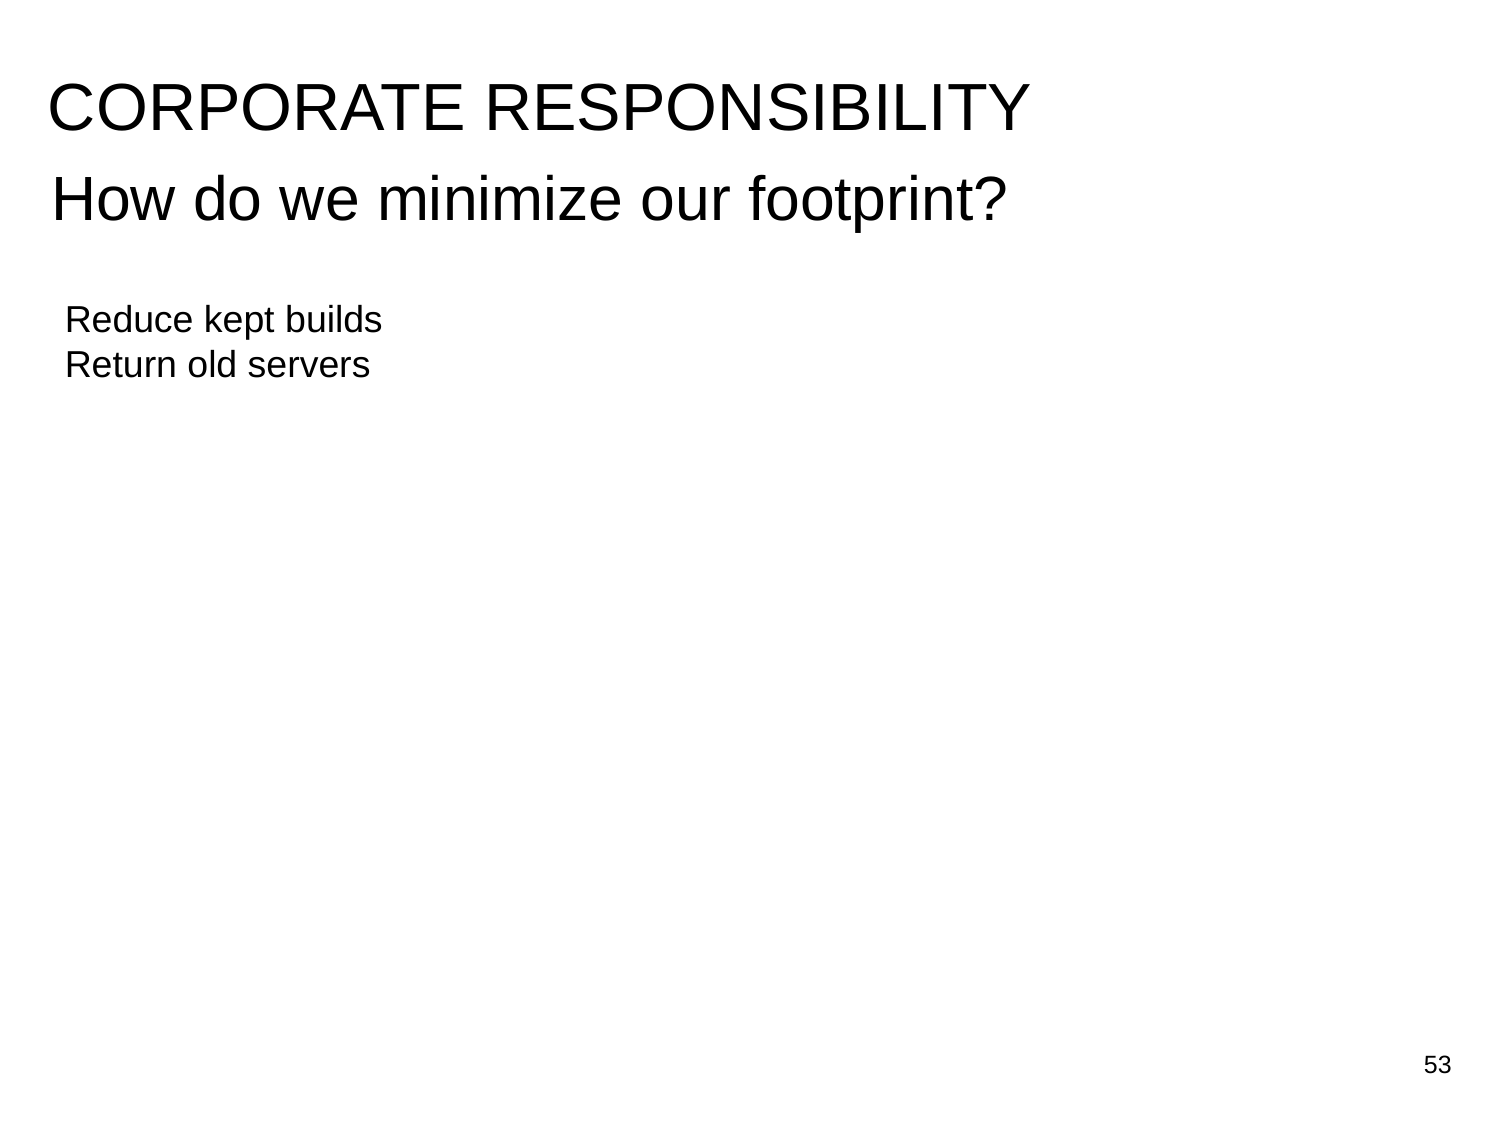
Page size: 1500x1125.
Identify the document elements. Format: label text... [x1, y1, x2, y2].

slide_number <number> [1325, 1047, 1452, 1080]
text_box Reduce kept builds Return old servers [49, 287, 725, 393]
title Corporate responsibility [48, 57, 1452, 150]
list How do we minimize our footprint? [48, 150, 1452, 241]
